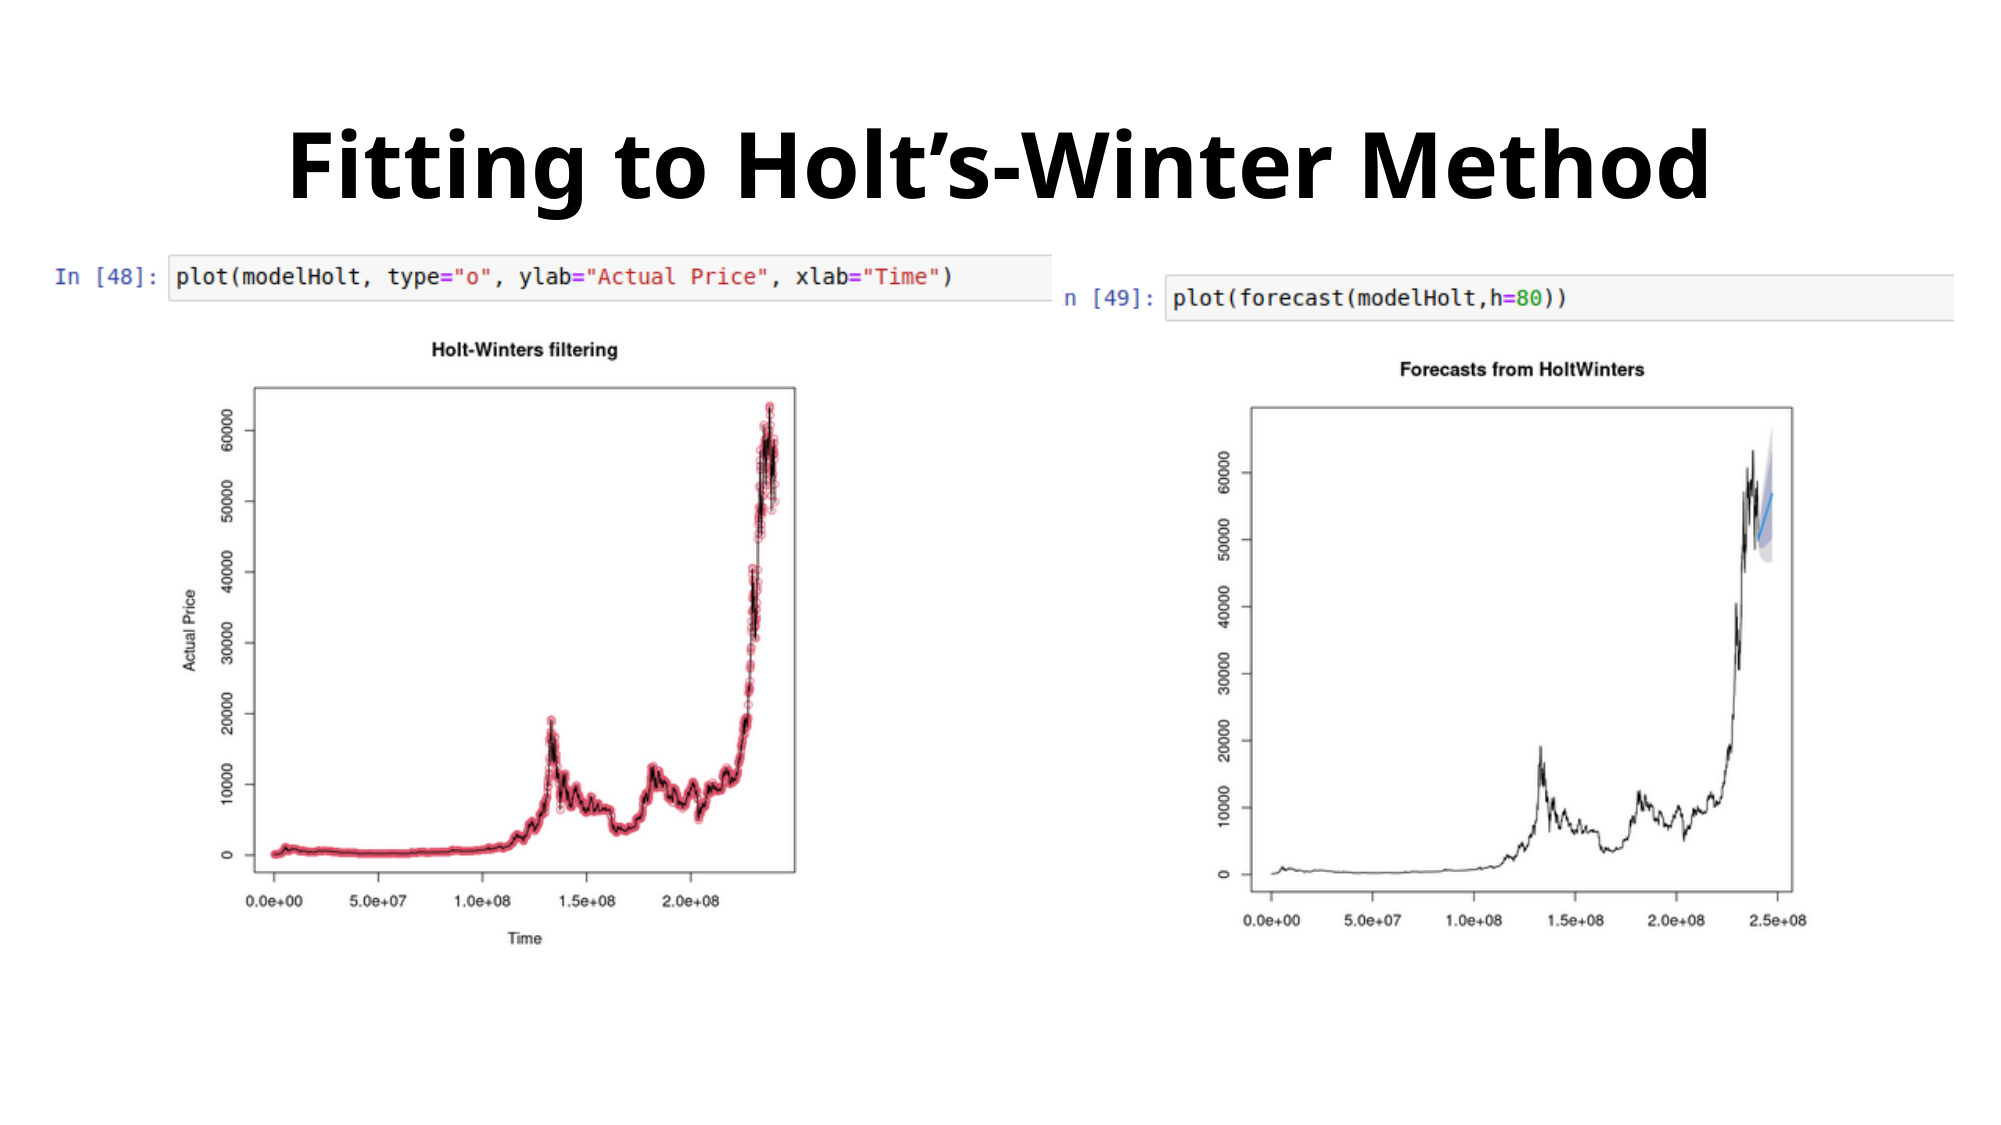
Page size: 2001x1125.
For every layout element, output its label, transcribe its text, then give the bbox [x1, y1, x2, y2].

picture [9, 247, 1052, 981]
title Fitting to Holt’s-Winter Method [137, 59, 1863, 278]
picture [1062, 259, 1954, 969]
